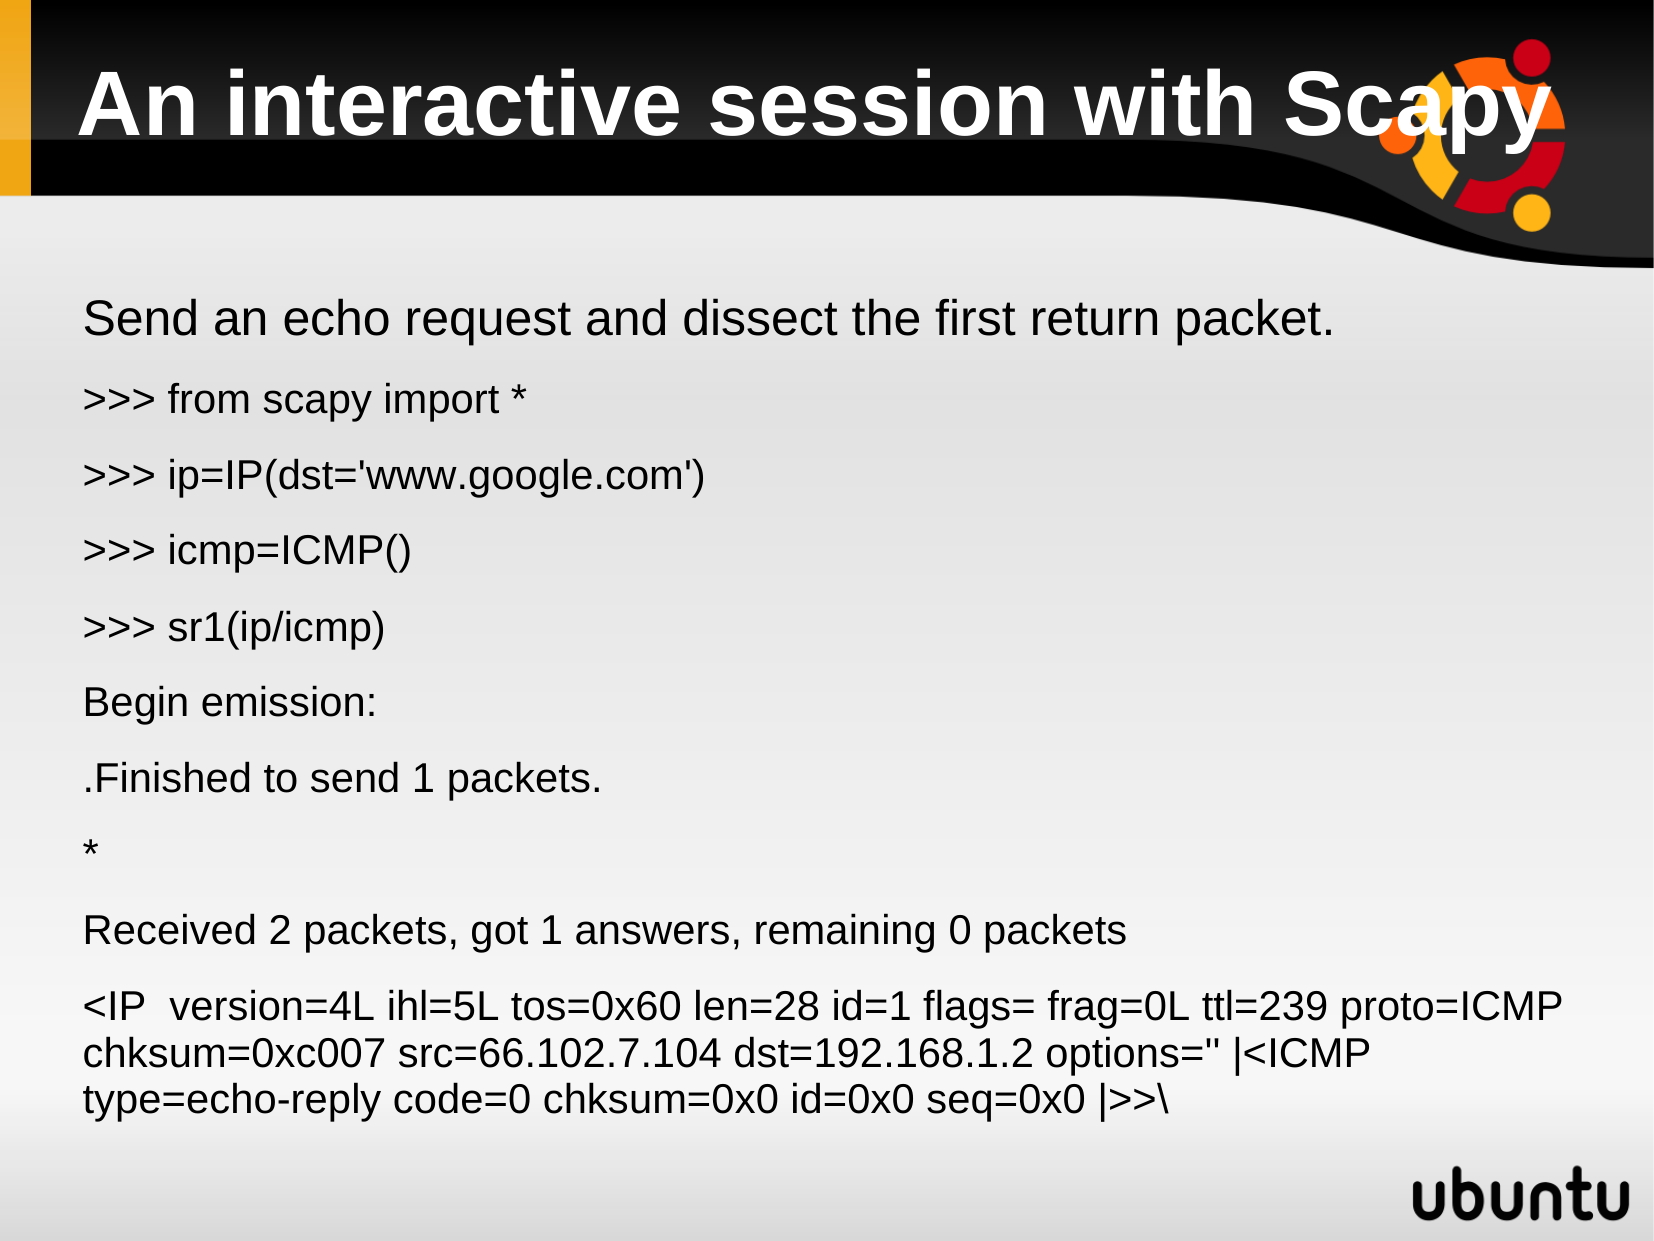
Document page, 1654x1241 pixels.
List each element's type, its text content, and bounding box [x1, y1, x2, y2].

picture [0, 0, 1654, 1241]
title An interactive session with Scapy [76, 7, 1565, 200]
list Send an echo request and dissect the first return packet. >>> from scapy import * >>> ip=IP(dst='www.google.com') >>> icmp=ICMP() >>> sr1(ip/icmp) Begin emission: .Finished to send 1 packets. * Received 2 packets, got 1 answers, remaining 0 packets <IP version=4L ihl=5L tos=0x60 len=28 id=1 flags= frag=0L ttl=239 proto=ICMP chksum=0xc007 src=66.102.7.104 dst=192.168.1.2 options='' |<ICMP type=echo-reply code=0 chksum=0x0 id=0x0 seq=0x0 |>>\ [82, 290, 1571, 1199]
